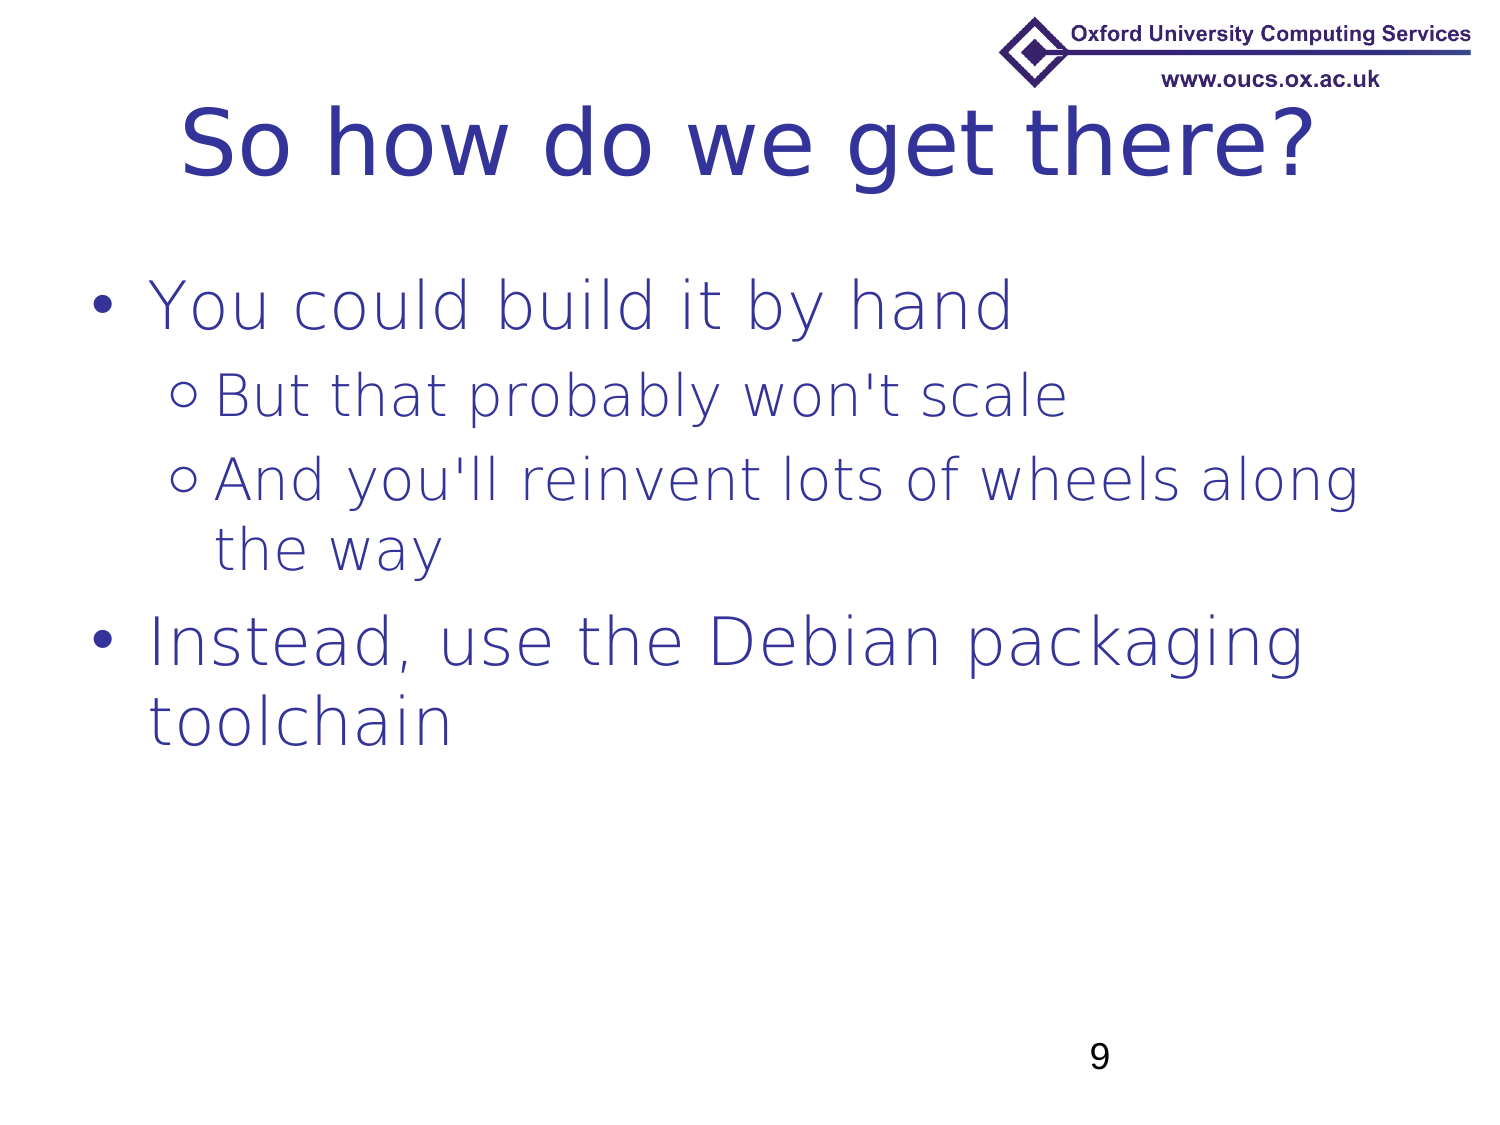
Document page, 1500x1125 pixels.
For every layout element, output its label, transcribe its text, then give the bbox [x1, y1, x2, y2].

picture [998, 16, 1471, 102]
title So how do we get there? [75, 45, 1426, 233]
list You could build it by hand But that probably won't scale And you'll reinvent lots of wheels along the way Instead, use the Debian packaging toolchain [76, 255, 1427, 1124]
